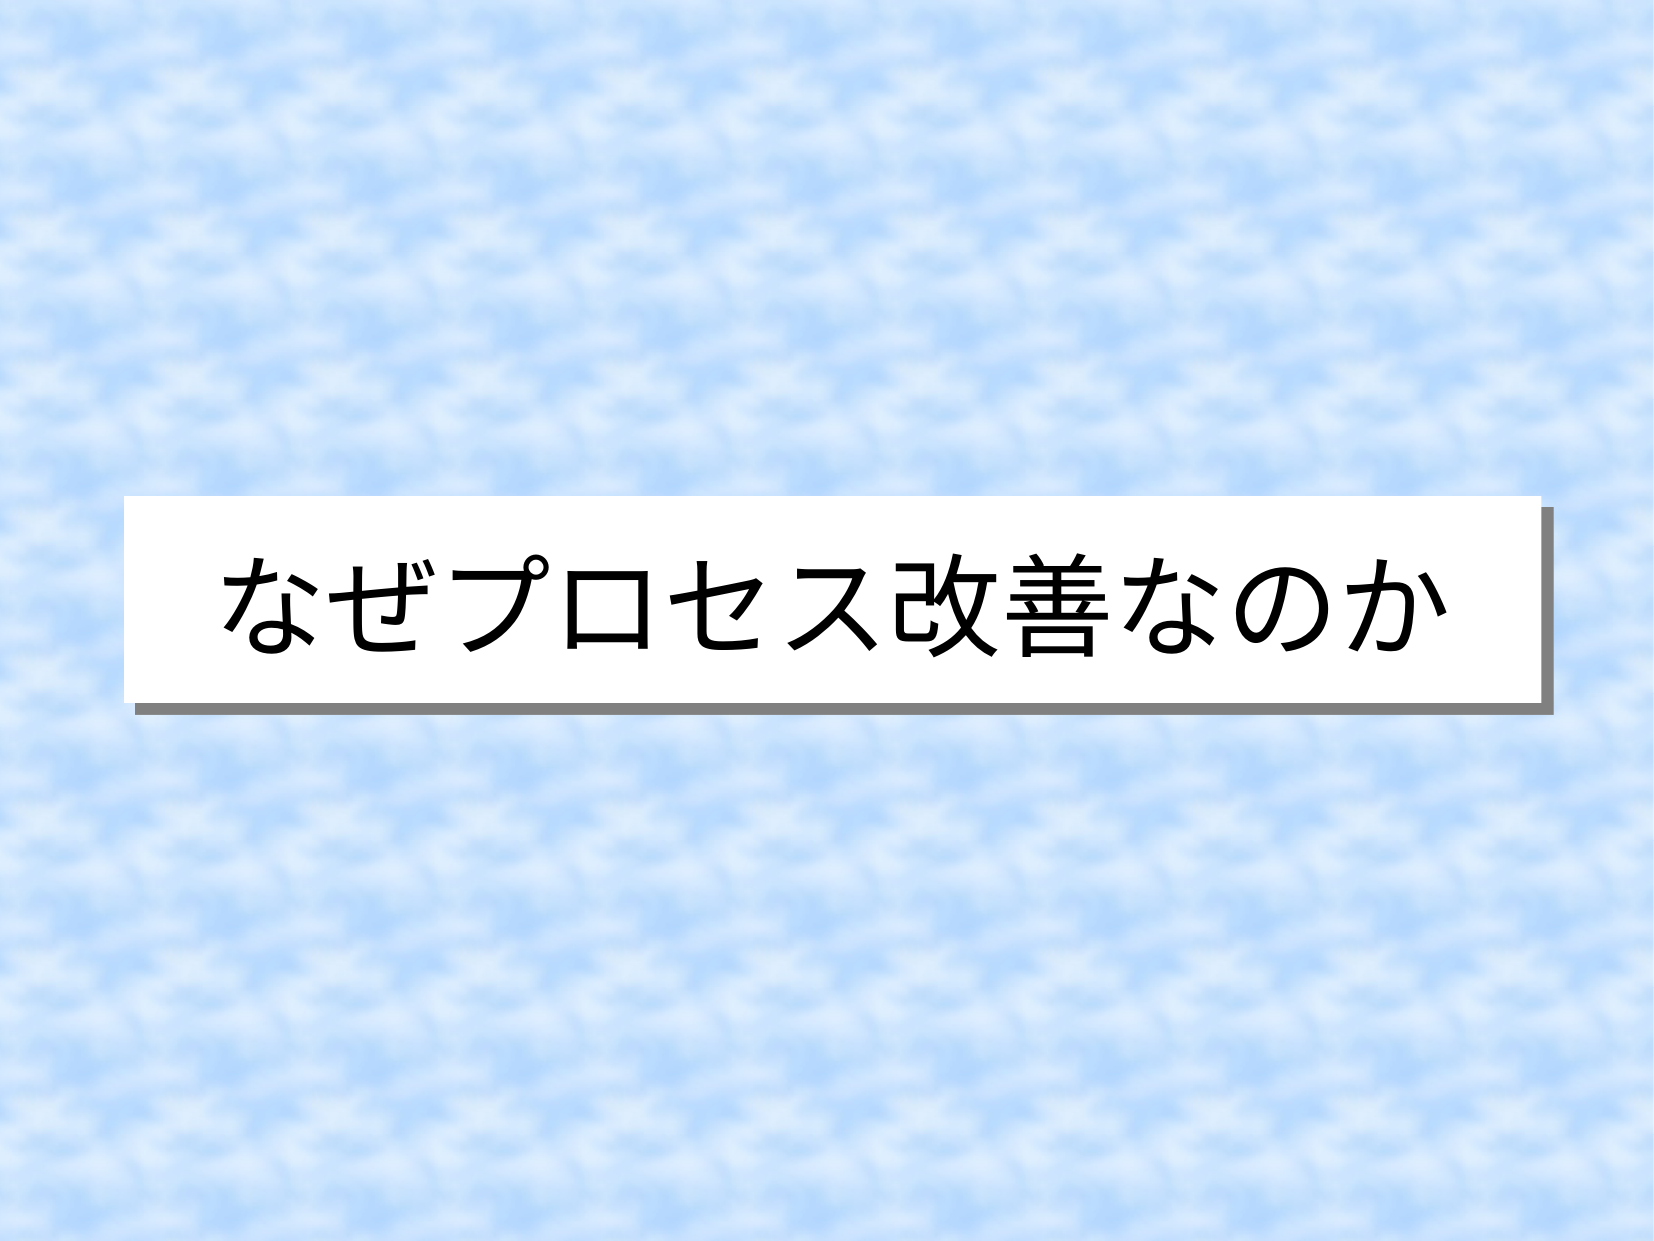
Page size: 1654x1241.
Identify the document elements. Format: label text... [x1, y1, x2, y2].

subtitle なぜプロセス改善なのか [124, 496, 1542, 703]
picture [0, 0, 1654, 1241]
